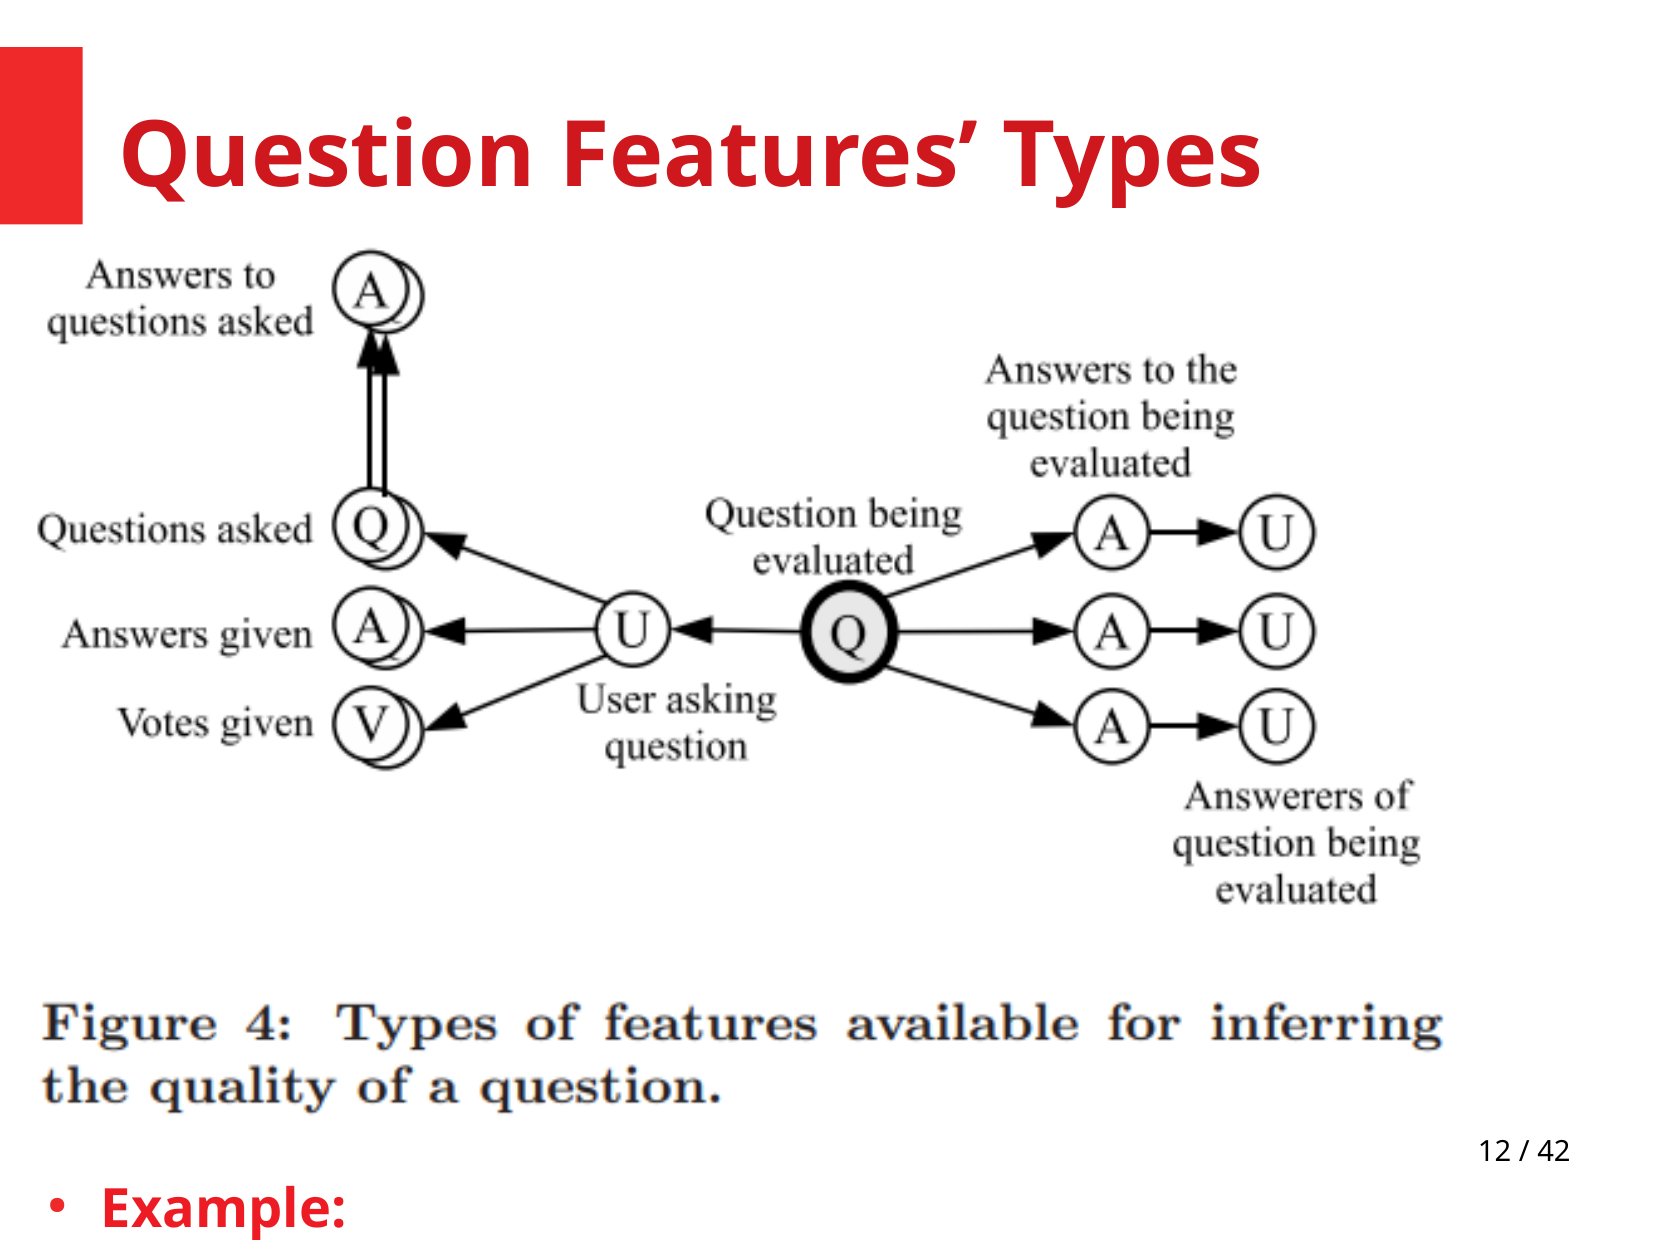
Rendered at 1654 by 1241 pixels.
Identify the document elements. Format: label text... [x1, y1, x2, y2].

title Question Features’ Types [118, 49, 1591, 257]
text_box Example: AU [30, 1170, 411, 1216]
picture [26, 239, 1471, 1142]
